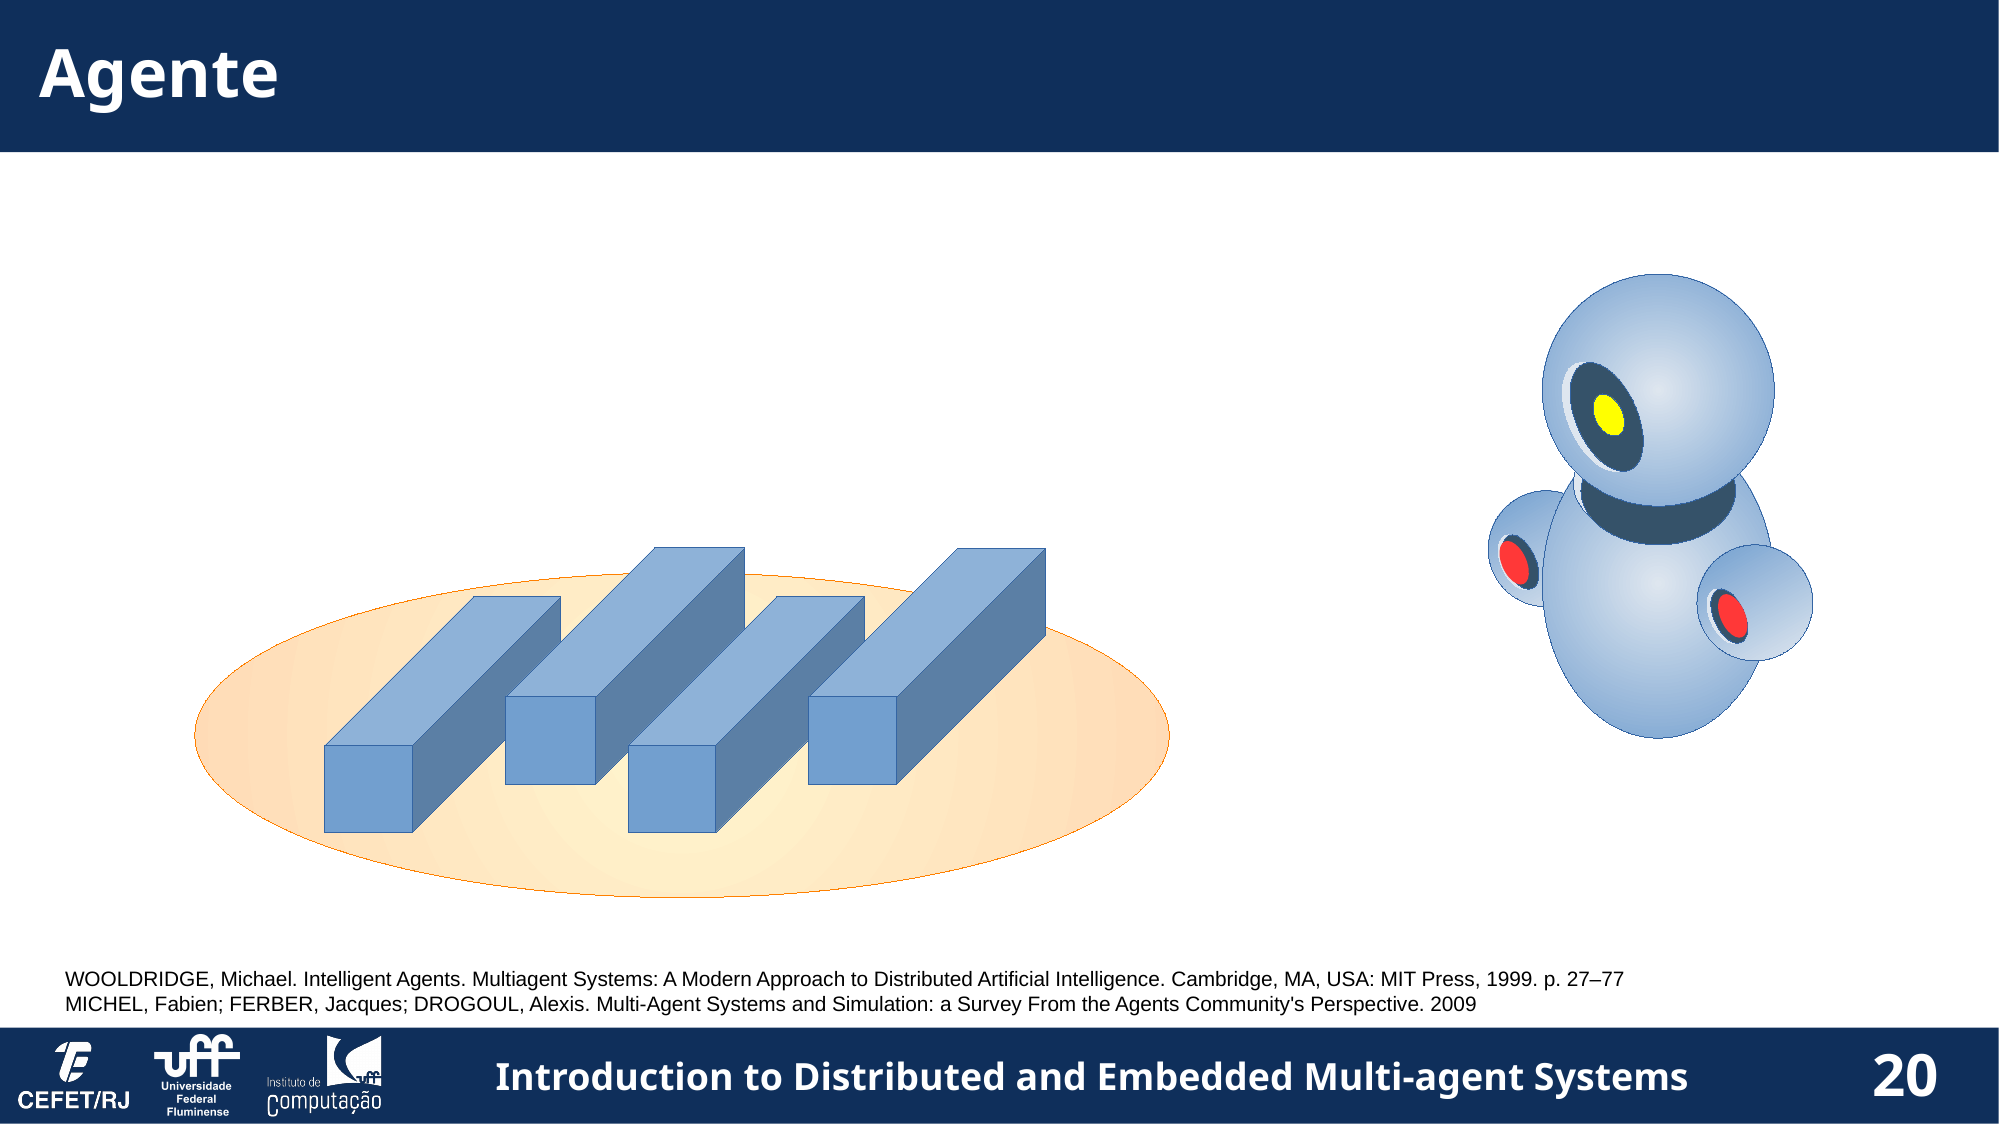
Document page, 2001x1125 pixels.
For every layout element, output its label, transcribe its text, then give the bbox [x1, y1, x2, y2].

picture [265, 1033, 383, 1117]
text_box Agente [25, 23, 1999, 119]
text_box [1488, 274, 1813, 739]
picture [18, 1021, 129, 1125]
picture [153, 1033, 241, 1121]
text_box WOOLDRIDGE, Michael. Intelligent Agents. Multiagent Systems: A Modern Approach to Distributed Artificial Intelligence. Cambridge, MA, USA: MIT Press, 1999. p. 27–77 MICHEL, Fabien; FERBER, Jacques; DROGOUL, Alexis. Multi-Agent Systems and Simulation: a Survey From the Agents Community's Perspective. 2009 [50, 958, 1969, 1024]
text_box [194, 549, 1170, 898]
